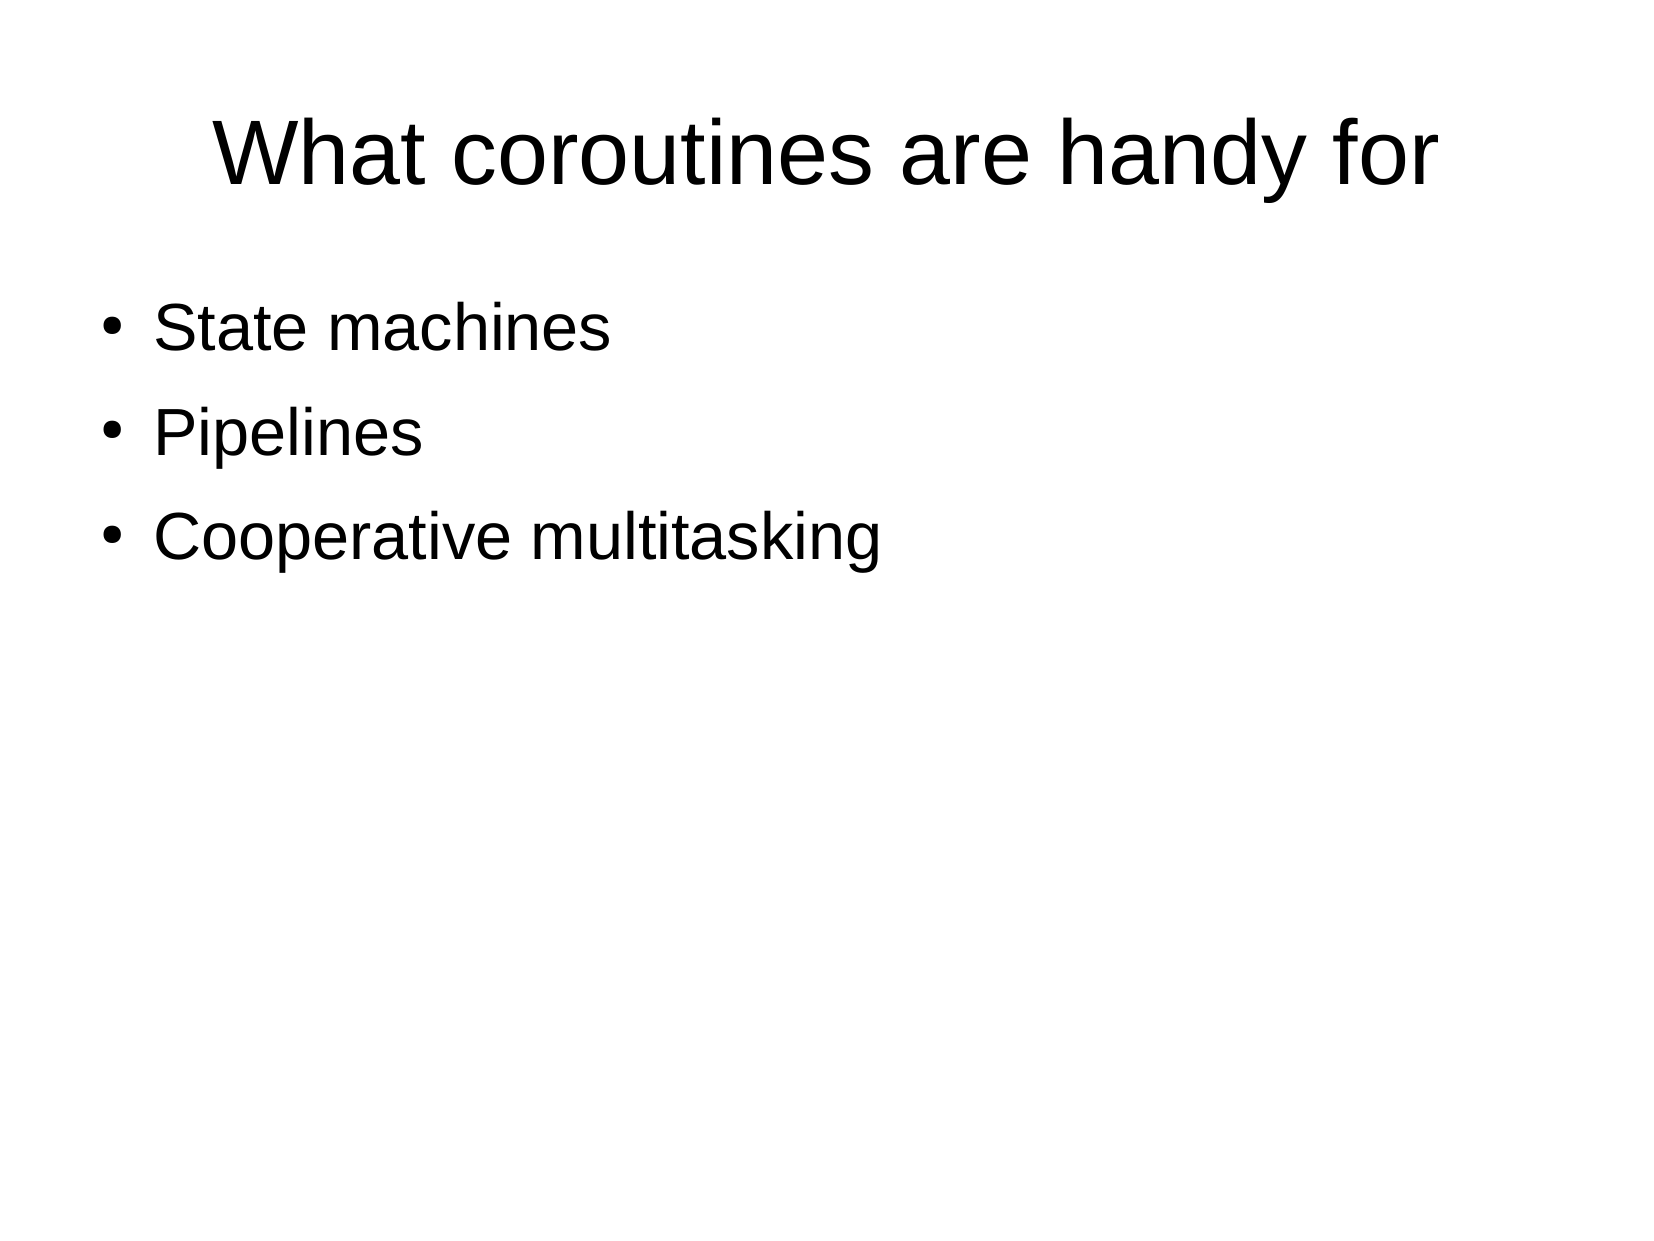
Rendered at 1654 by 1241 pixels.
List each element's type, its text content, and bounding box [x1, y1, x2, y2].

list State machines Pipelines Cooperative multitasking [82, 290, 1571, 1109]
title What coroutines are handy for [82, 49, 1571, 257]
